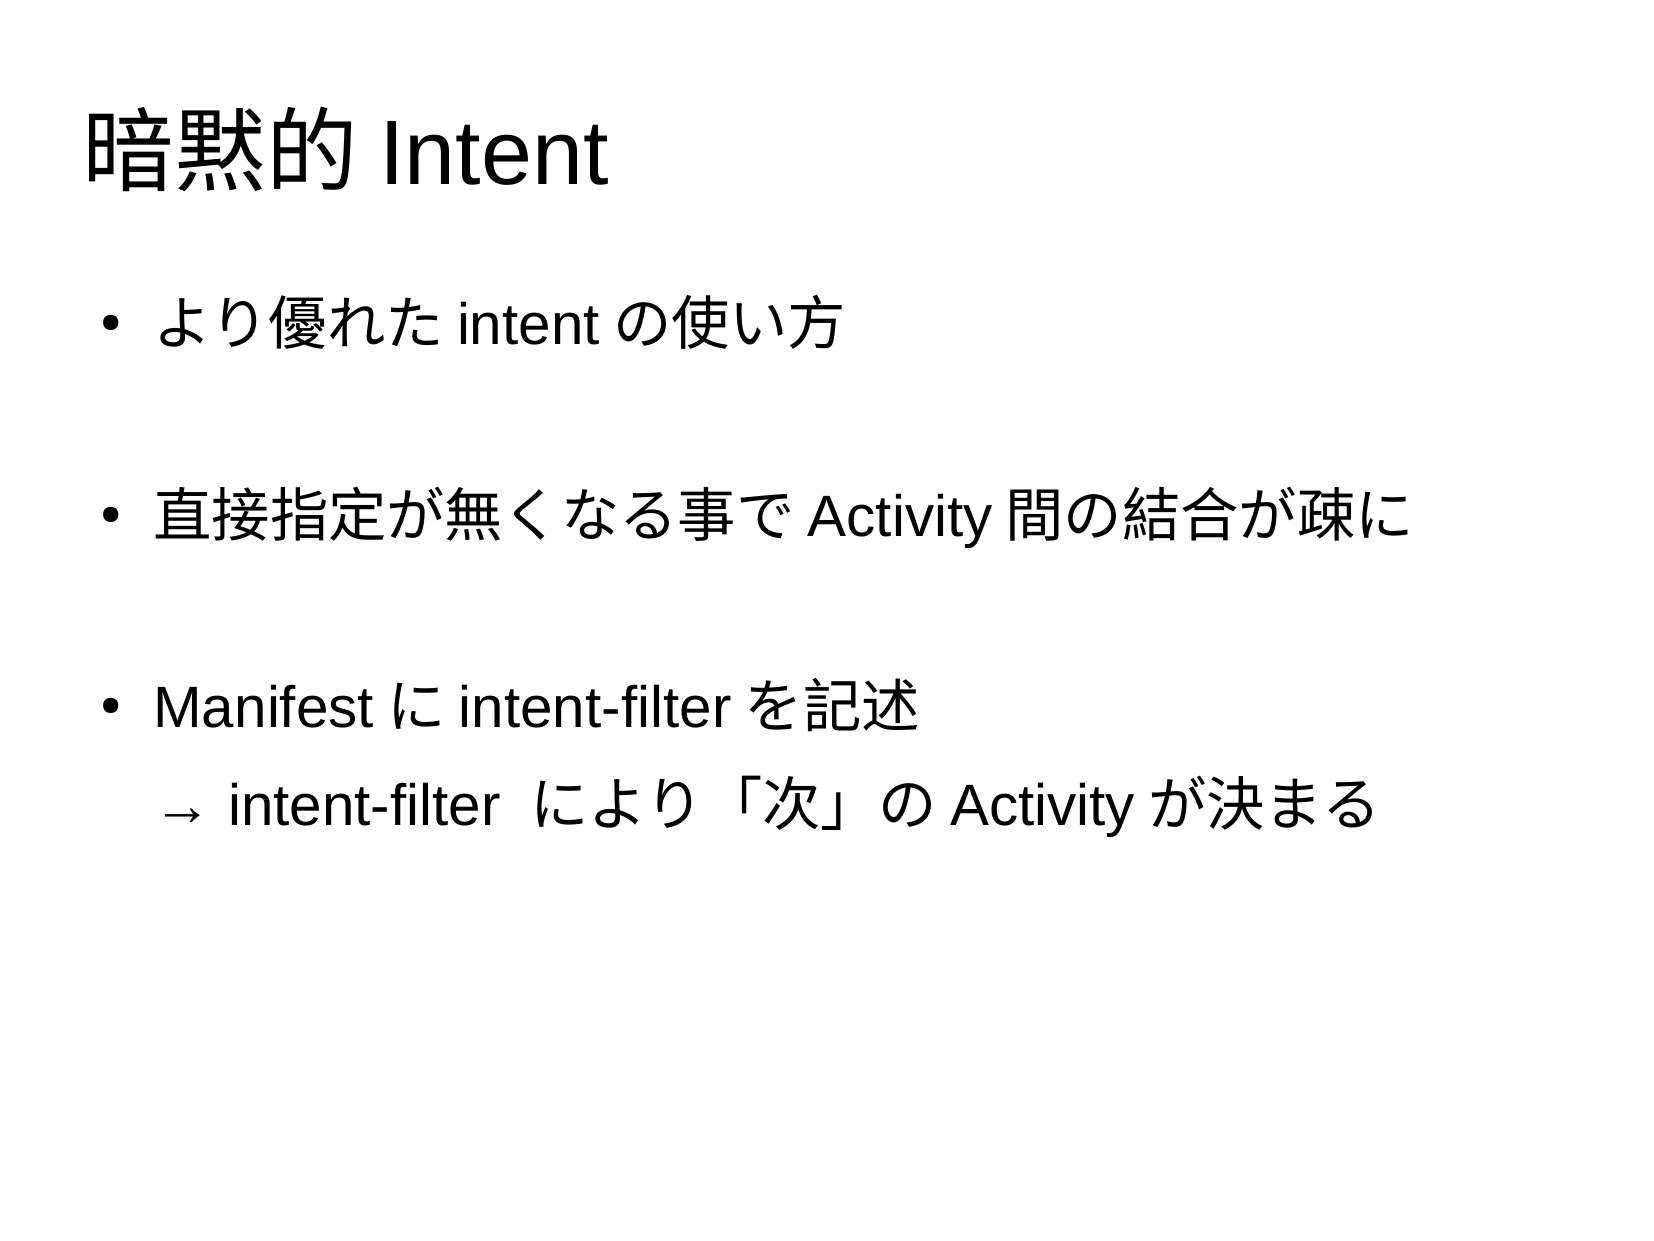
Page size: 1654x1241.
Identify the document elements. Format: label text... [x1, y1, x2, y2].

list より優れたintentの使い方 直接指定が無くなる事でActivity間の結合が疎に Manifestにintent-filterを記述 → intent-filter により「次」のActivityが決まる [82, 290, 1571, 1109]
title 暗黙的Intent [82, 56, 1571, 250]
